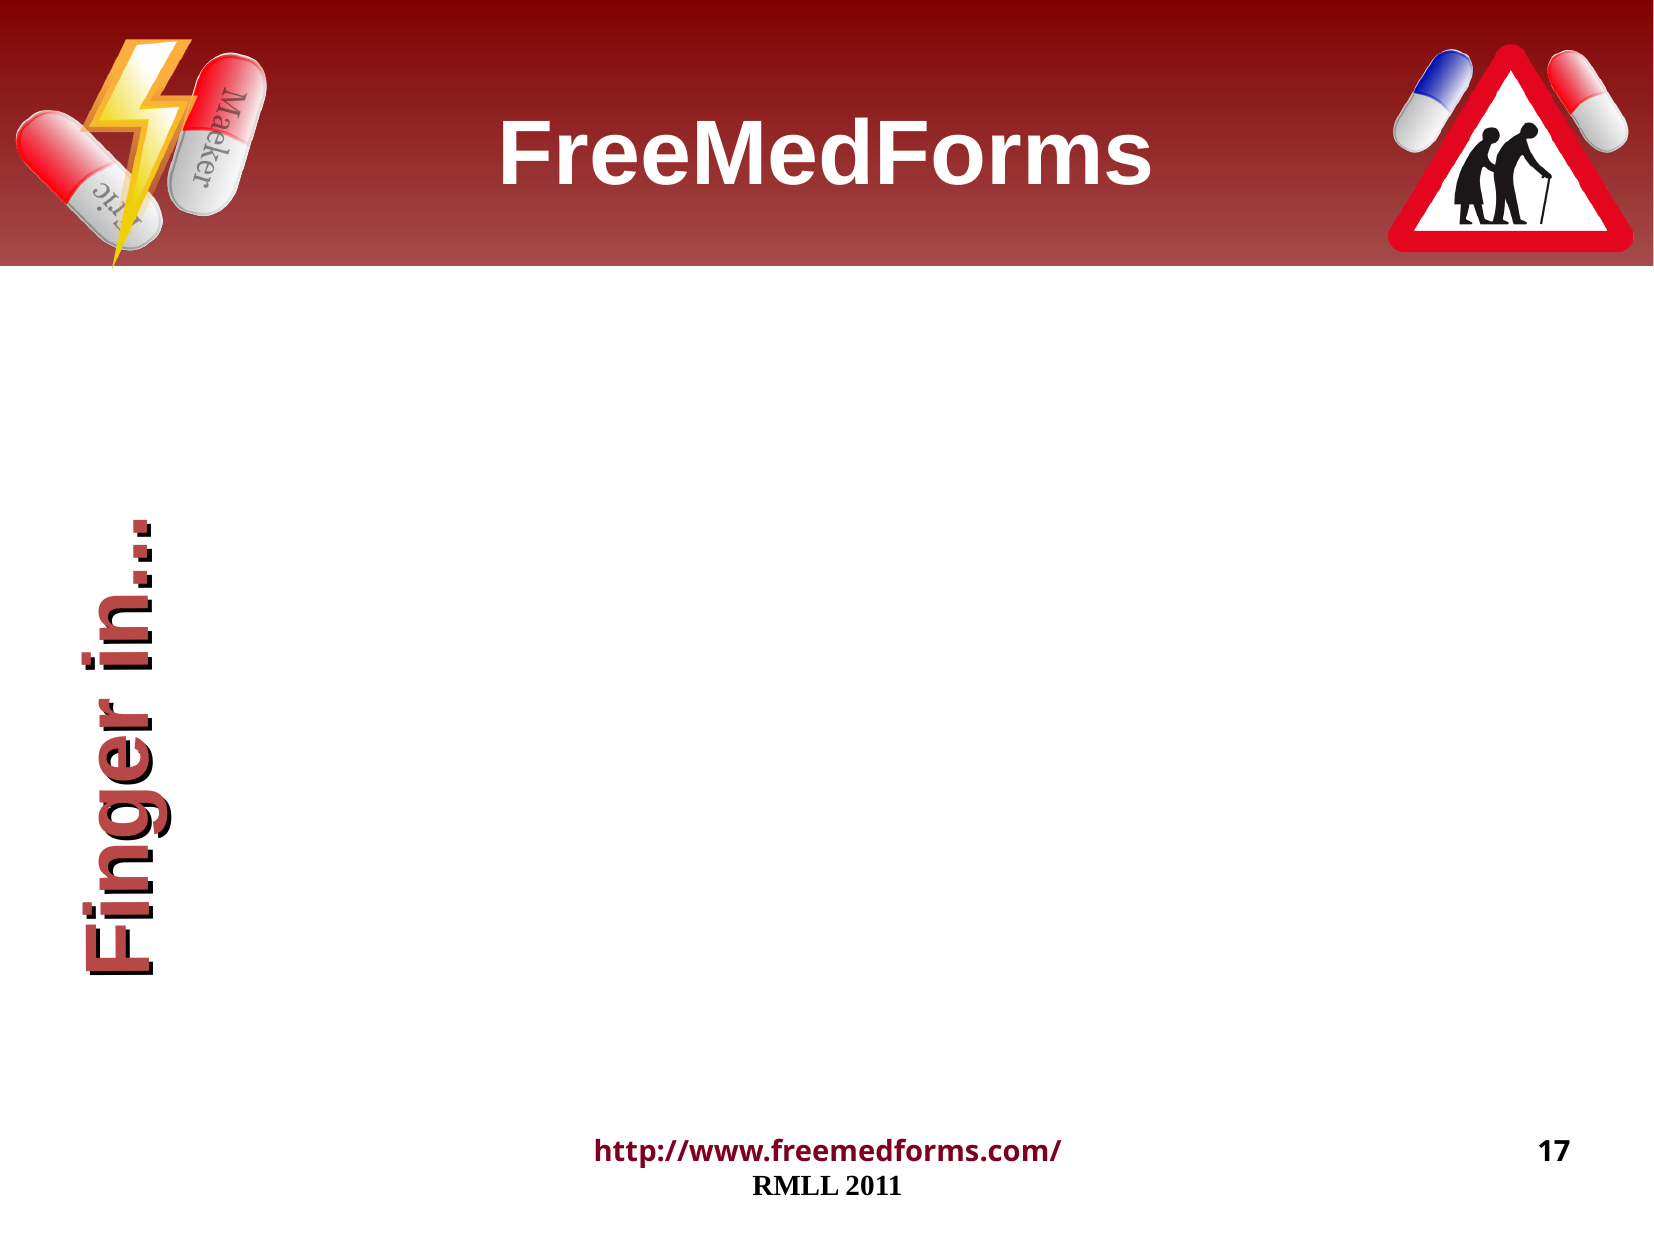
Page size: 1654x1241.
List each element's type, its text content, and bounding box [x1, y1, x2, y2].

title FreeMedForms [295, 49, 1359, 257]
picture [1387, 29, 1634, 266]
picture [177, 295, 1625, 1211]
text_box Finger in... [55, 295, 177, 1196]
picture [0, 29, 271, 273]
